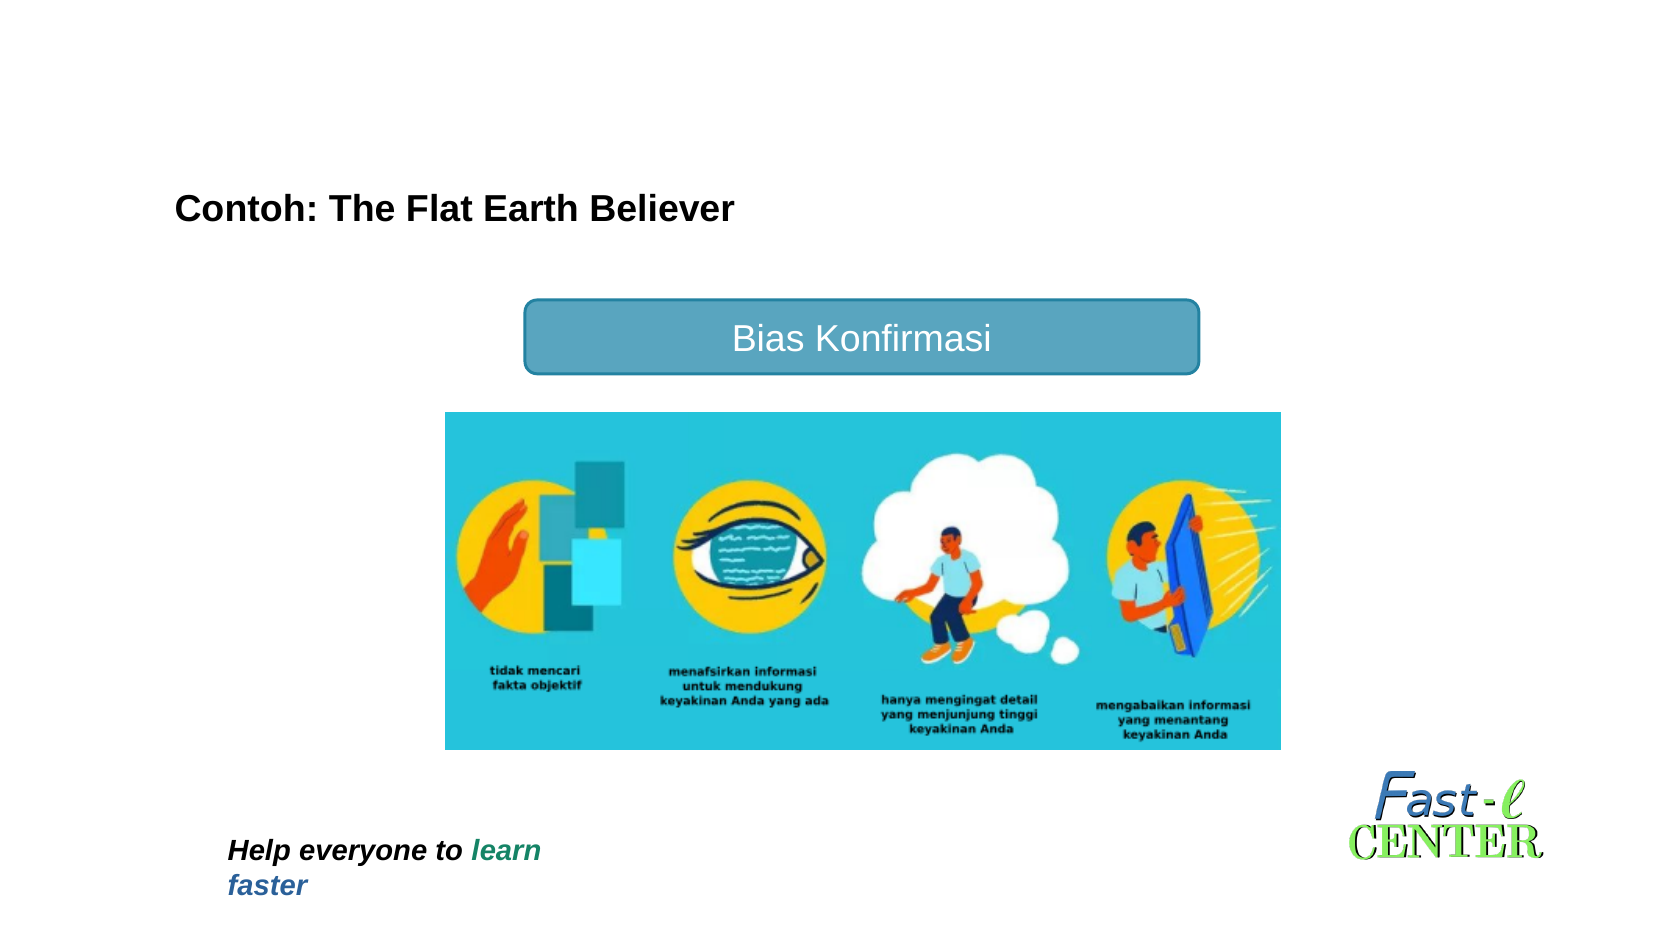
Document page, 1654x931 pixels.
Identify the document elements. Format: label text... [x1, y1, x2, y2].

text_box Bias Konfirmasi [524, 299, 1199, 374]
text_box Help everyone to learn faster [212, 823, 644, 871]
picture [1349, 771, 1544, 862]
picture [445, 412, 1281, 750]
text_box Contoh: The Flat Earth Believer [159, 176, 788, 233]
